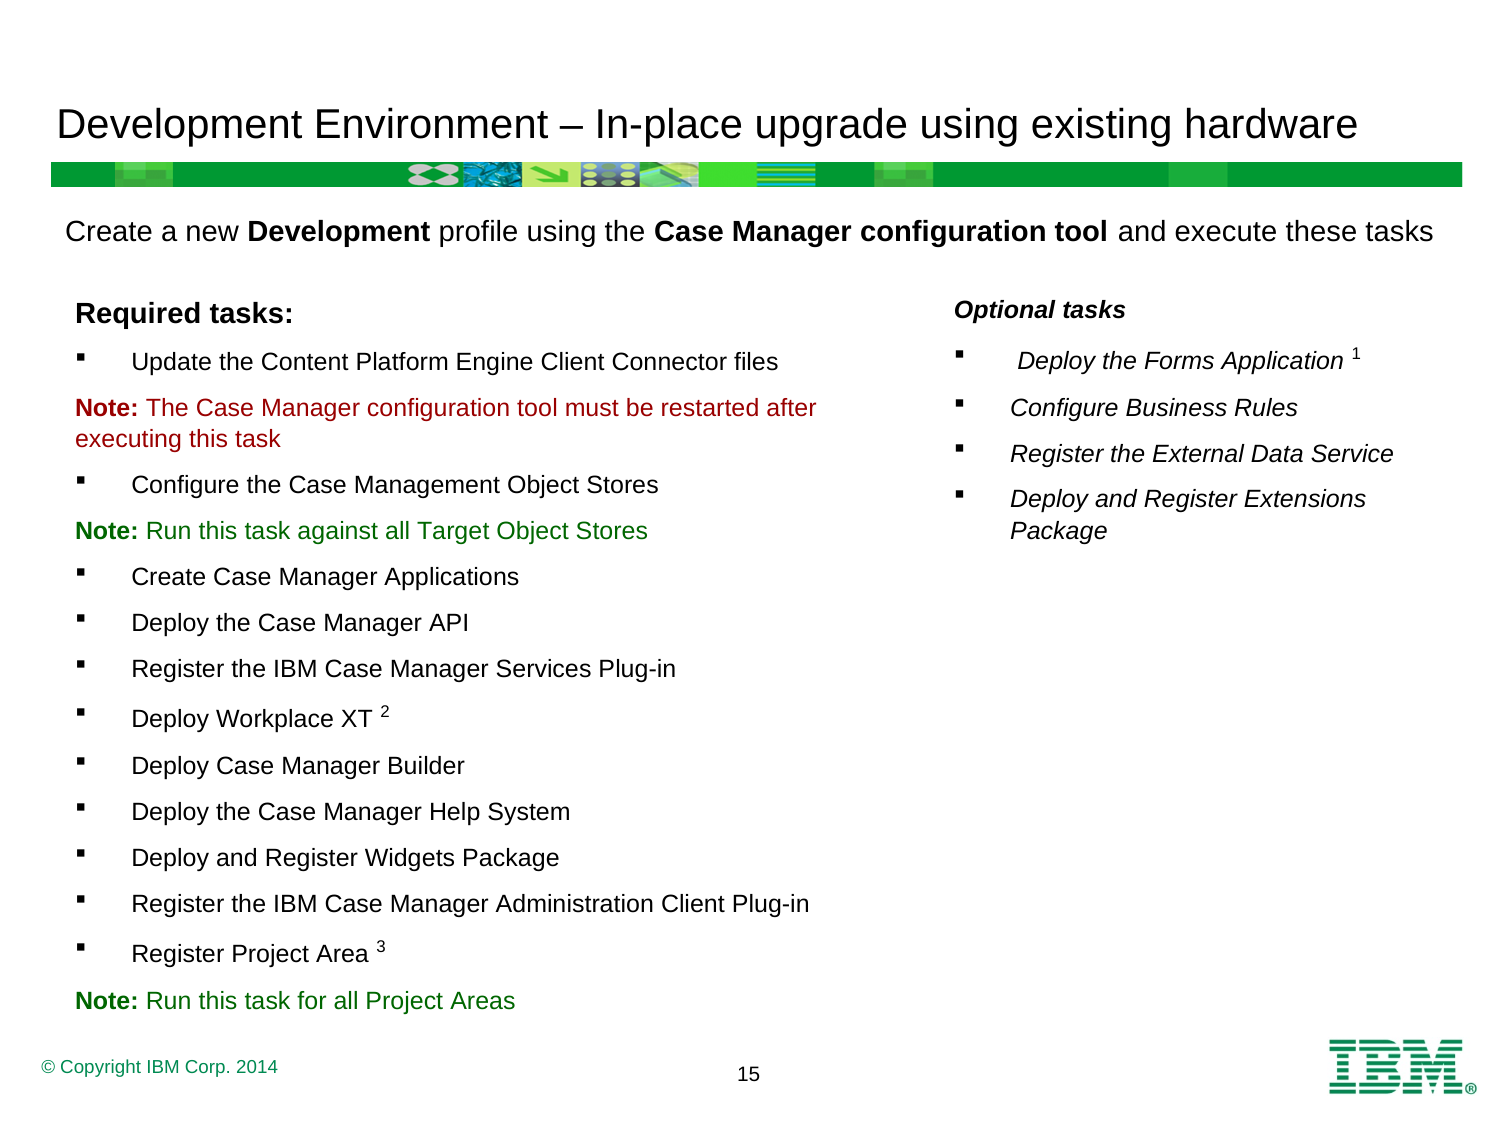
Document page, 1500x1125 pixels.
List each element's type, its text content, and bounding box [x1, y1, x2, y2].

list Optional tasks Deploy the Forms Application 1 Configure Business Rules Register the External Data Service Deploy and Register Extensions Package [938, 285, 1476, 556]
list Create a new Development profile using the Case Manager configuration tool and execute these tasks [50, 198, 1456, 305]
list Required tasks: Update the Content Platform Engine Client Connector files Note: The Case Manager configuration tool must be restarted after executing this task Configure the Case Management Object Stores Note: Run this task against all Target Object Stores Create Case Manager Applications Deploy the Case Manager API Register the IBM Case Manager Services Plug-in Deploy Workplace XT 2 Deploy Case Manager Builder Deploy the Case Manager Help System Deploy and Register Widgets Package Register the IBM Case Manager Administration Client Plug-in Register Project Area 3 Note: Run this task for all Project Areas [60, 285, 900, 1052]
title Development Environment – In-place upgrade using existing hardware [41, 54, 1477, 189]
picture [1327, 1037, 1479, 1096]
